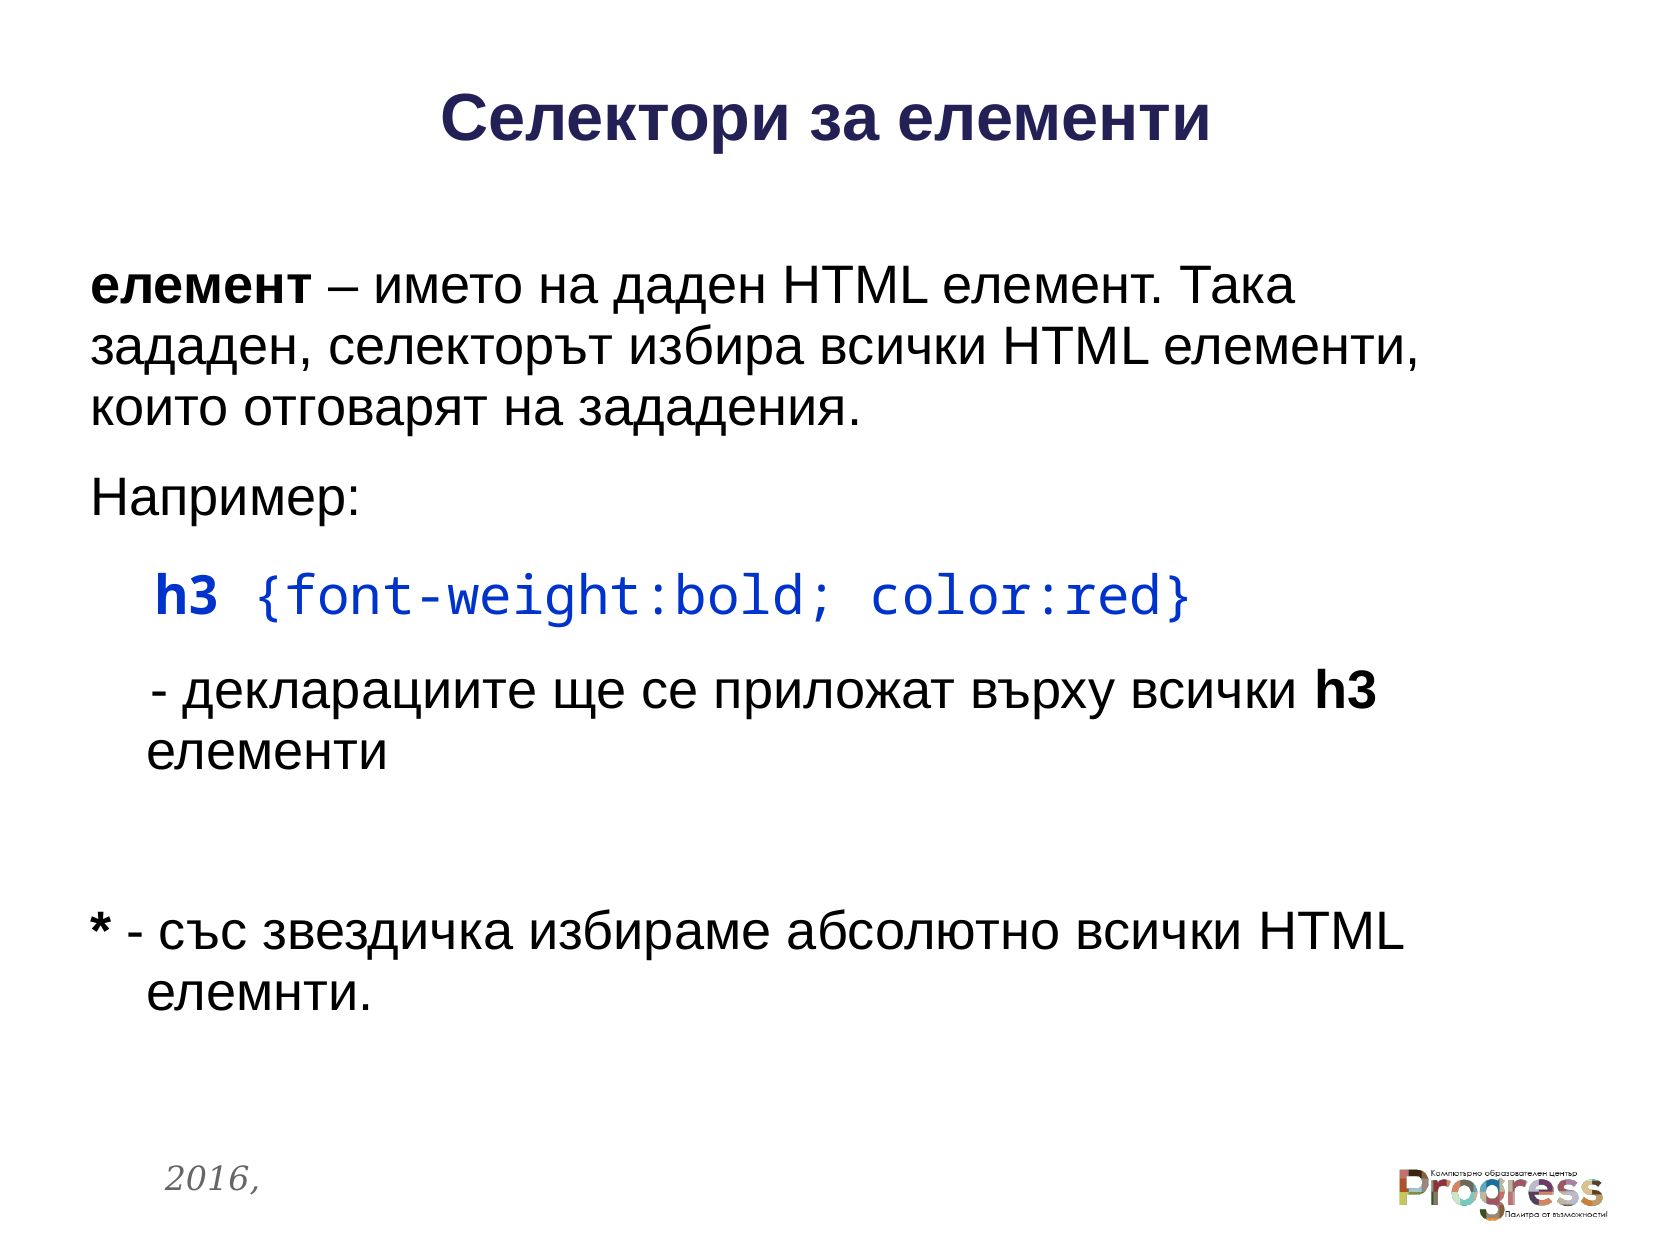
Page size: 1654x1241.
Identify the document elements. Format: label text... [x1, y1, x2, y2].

picture [1399, 1168, 1613, 1221]
list елемент – името на даден HTML елемент. Така зададен, селекторът избира всички HTML елементи, които отговарят на зададения. Например: h3 {font-weight:bold; color:red} - декларациите ще се приложат върху всички h3 елементи * - със звездичка избираме абсолютно всички HTML елемнти. [90, 255, 1531, 1141]
title Селектори за елементи [82, 55, 1571, 181]
text_box 2016, Ива Е. Попова [150, 1152, 586, 1201]
